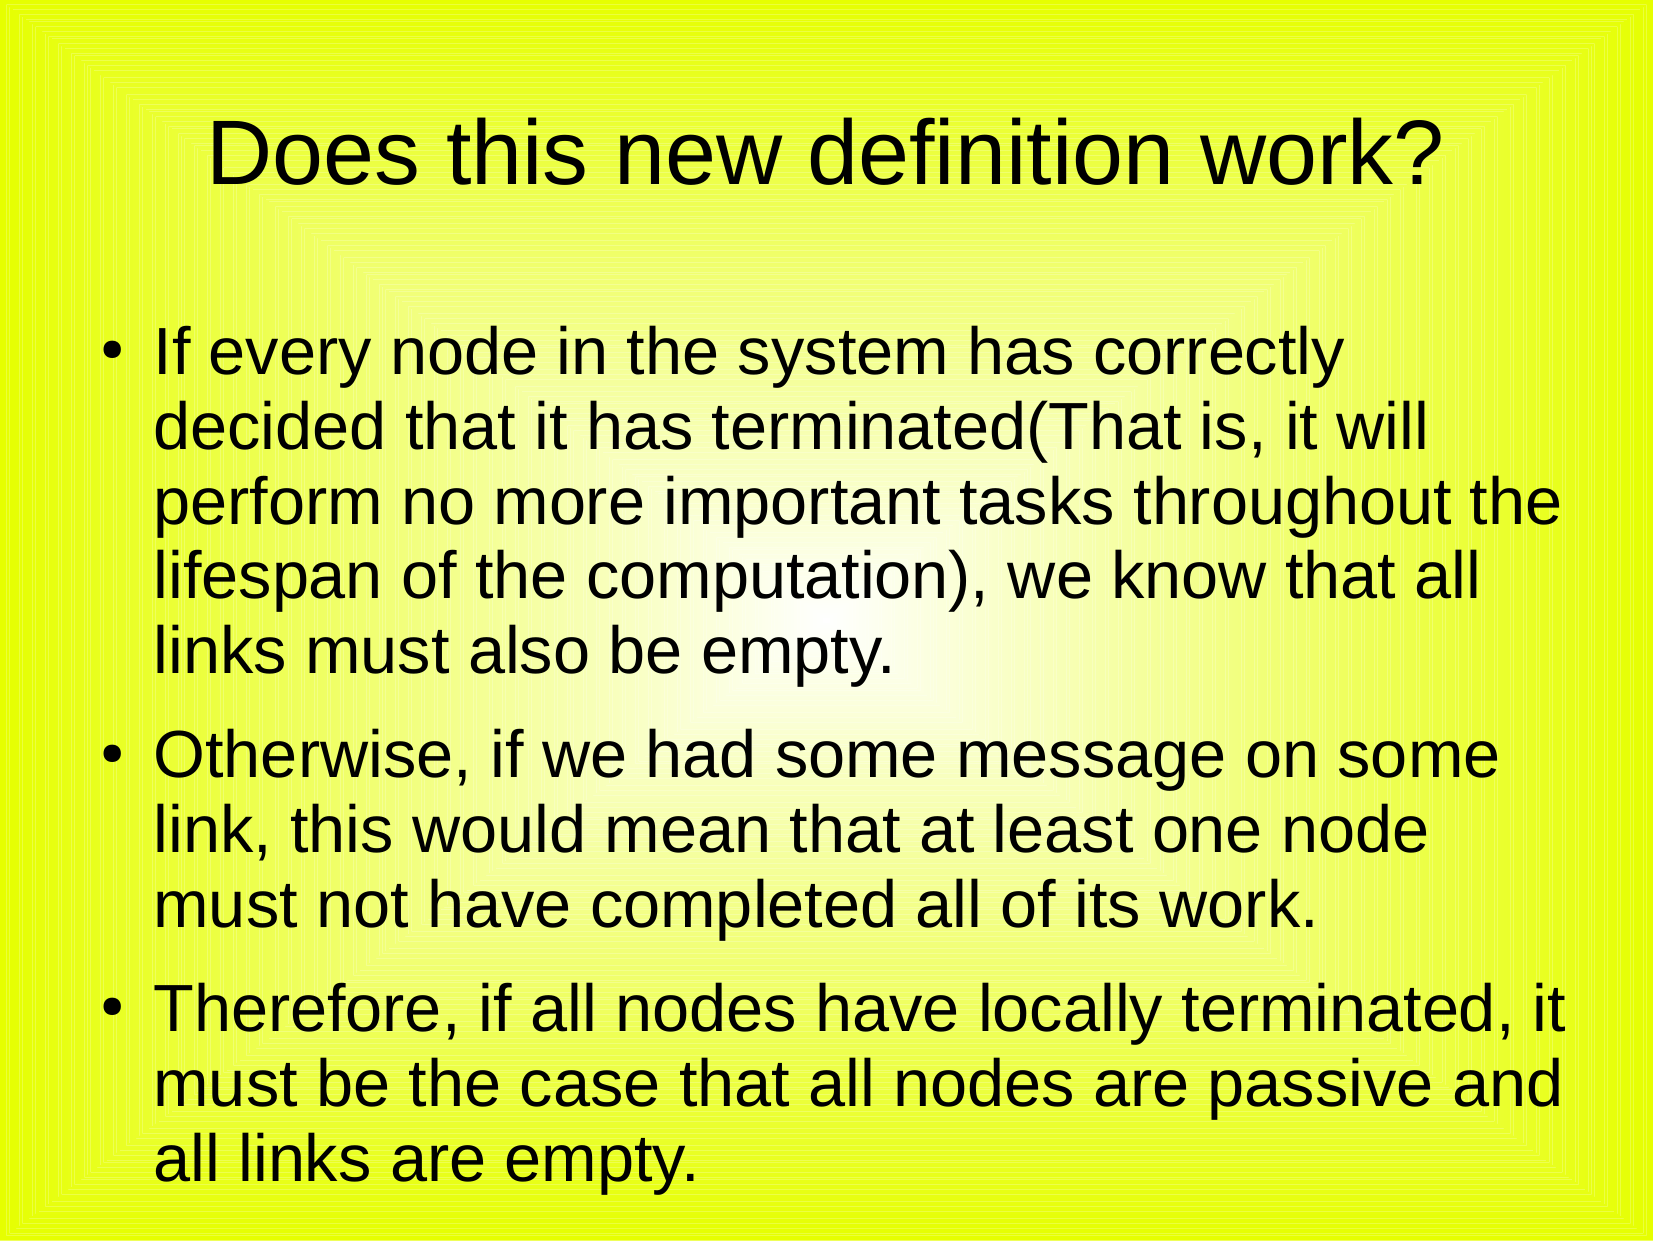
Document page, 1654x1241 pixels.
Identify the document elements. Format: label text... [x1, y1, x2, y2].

title Does this new definition work? [82, 49, 1571, 210]
list If every node in the system has correctly decided that it has terminated(That is, it will perform no more important tasks throughout the lifespan of the computation), we know that all links must also be empty. Otherwise, if we had some message on some link, this would mean that at least one node must not have completed all of its work. Therefore, if all nodes have locally terminated, it must be the case that all nodes are passive and all links are empty. [82, 210, 1571, 1196]
